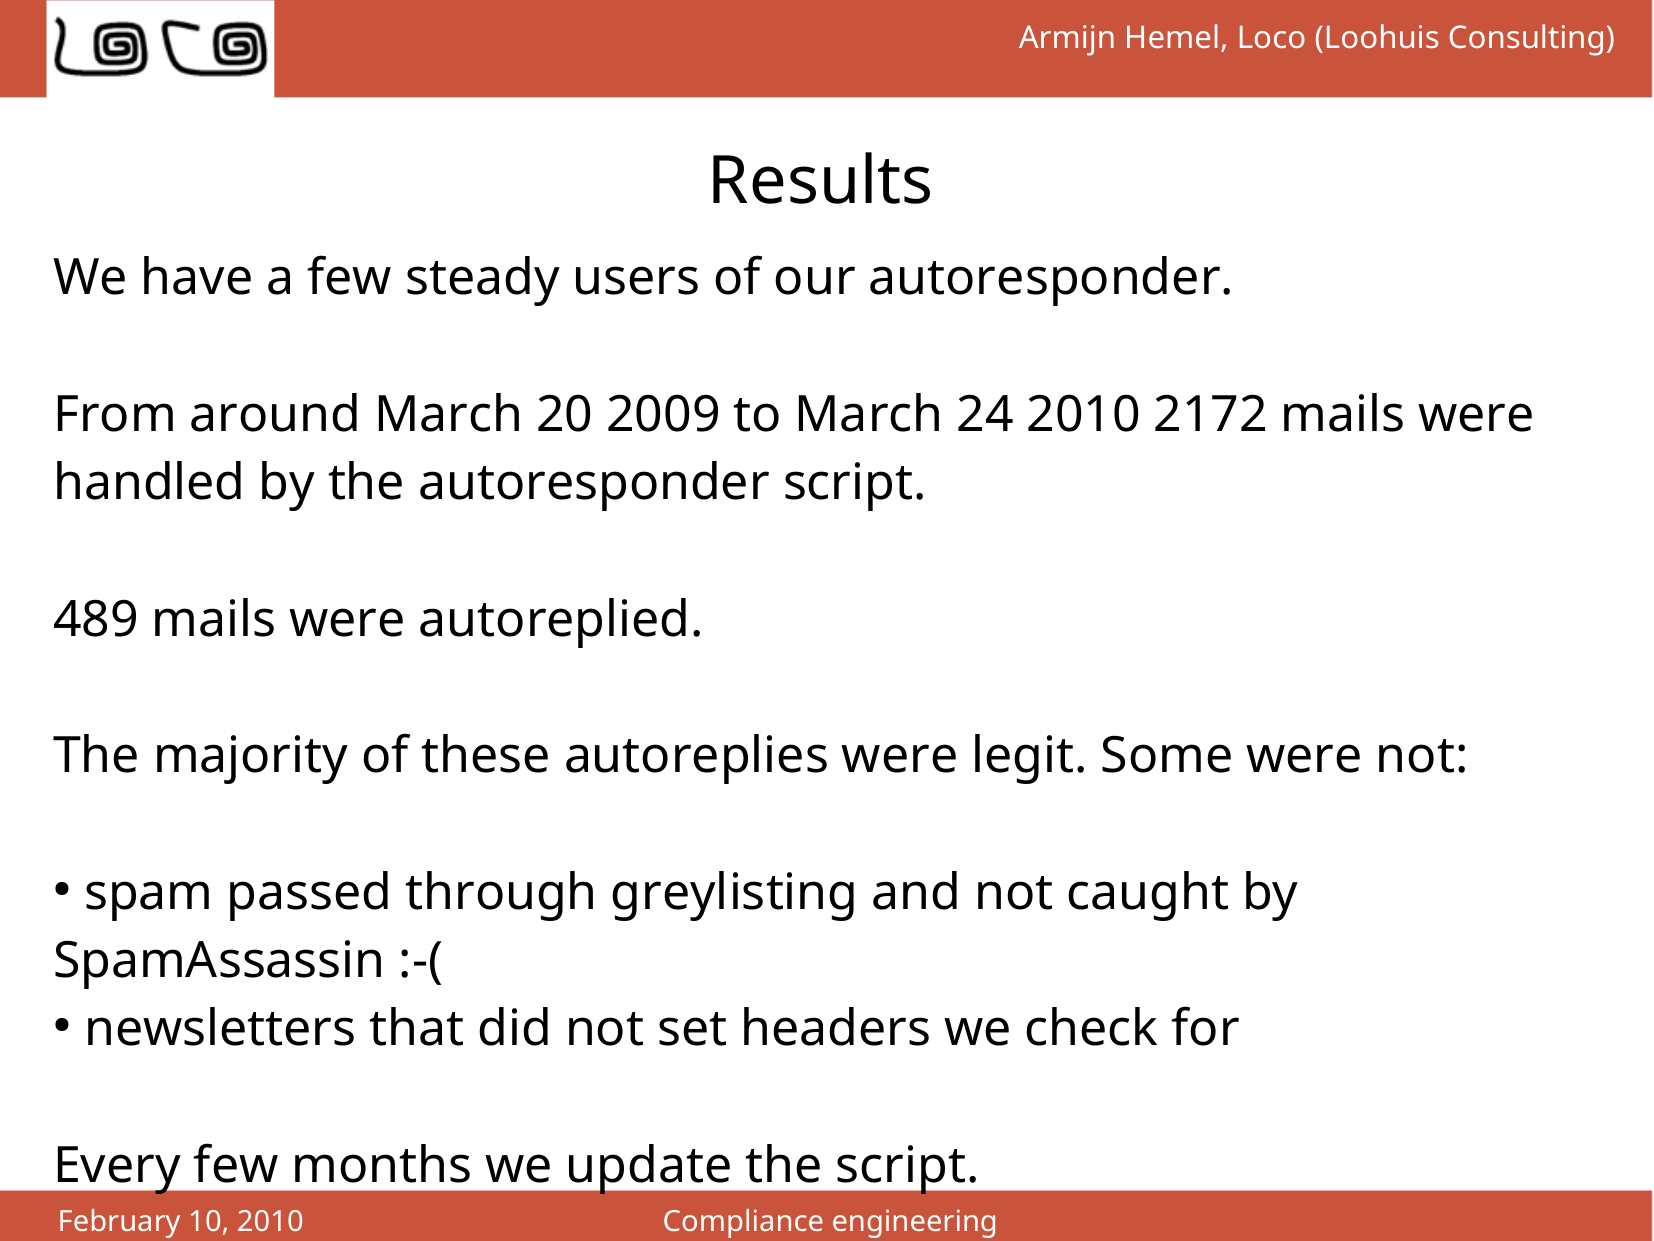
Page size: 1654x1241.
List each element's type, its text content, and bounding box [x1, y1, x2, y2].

title Results [47, 125, 1595, 229]
subtitle We have a few steady users of our autoresponder. From around March 20 2009 to March 24 2010 2172 mails were handled by the autoresponder script. 489 mails were autoreplied. The majority of these autoreplies were legit. Some were not: spam passed through greylisting and not caught by SpamAssassin :-( newsletters that did not set headers we check for Every few months we update the script. [53, 265, 1595, 1173]
picture [0, 0, 1654, 1241]
